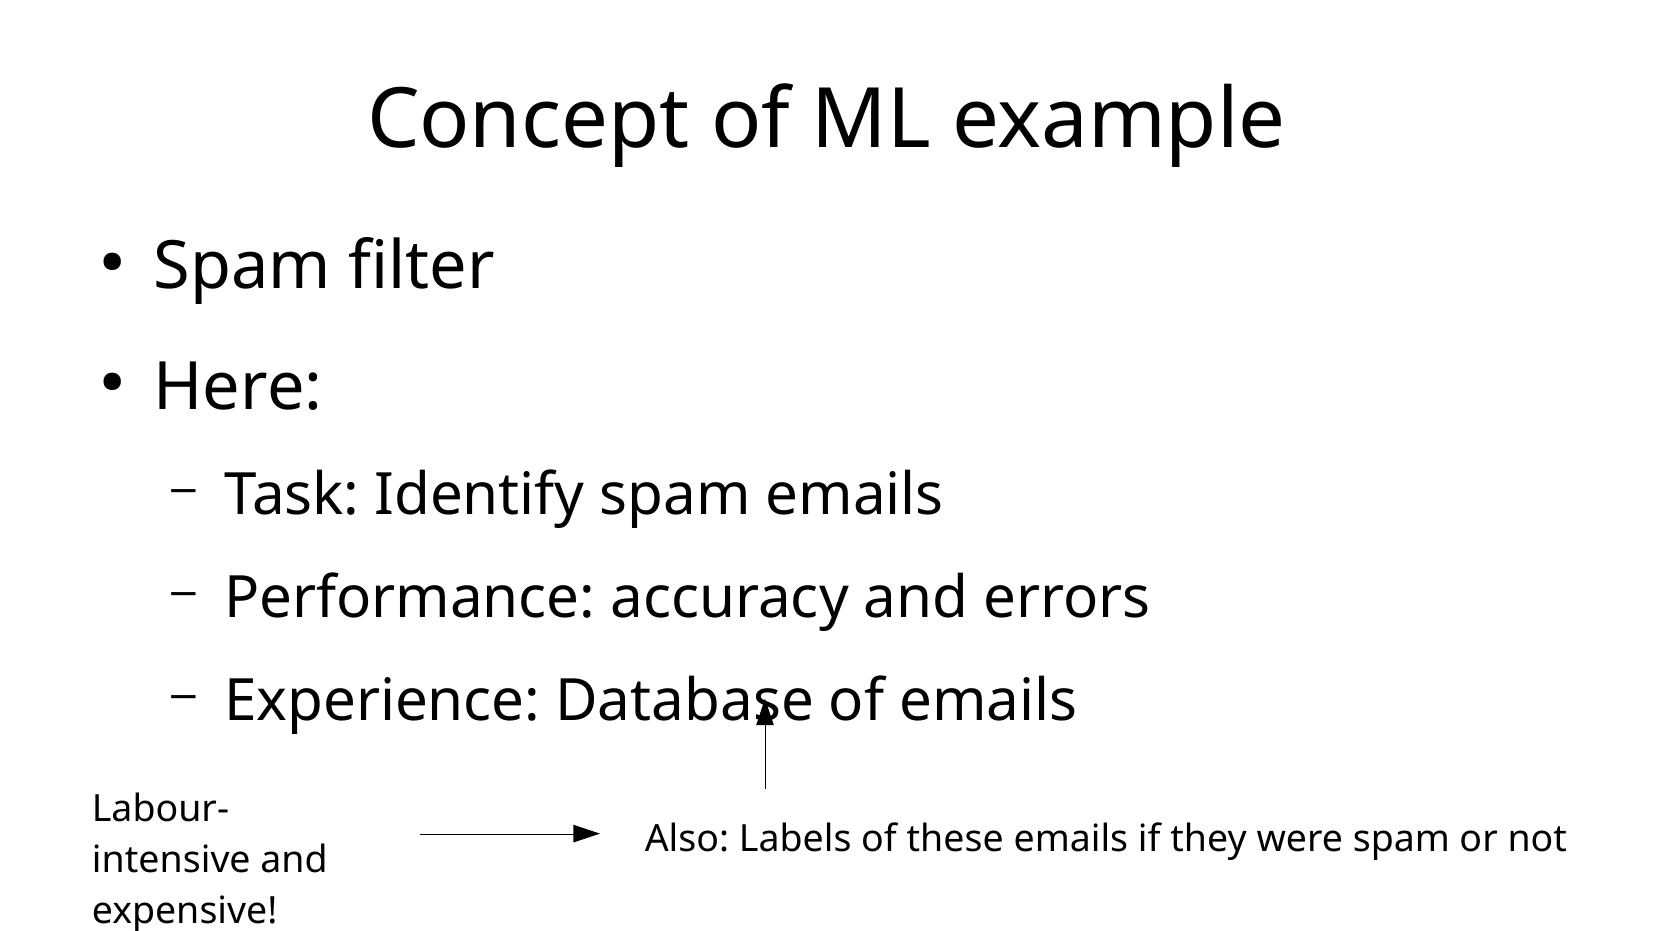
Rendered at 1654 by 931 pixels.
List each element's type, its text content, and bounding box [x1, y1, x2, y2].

text_box Also: Labels of these emails if they were spam or not [630, 803, 1536, 864]
title Concept of ML example [82, 37, 1571, 193]
text_box Labour-intensive and expensive! [77, 773, 391, 879]
list Spam filter Here: Task: Identify spam emails Performance: accuracy and errors Experience: Database of emails [82, 217, 1571, 811]
